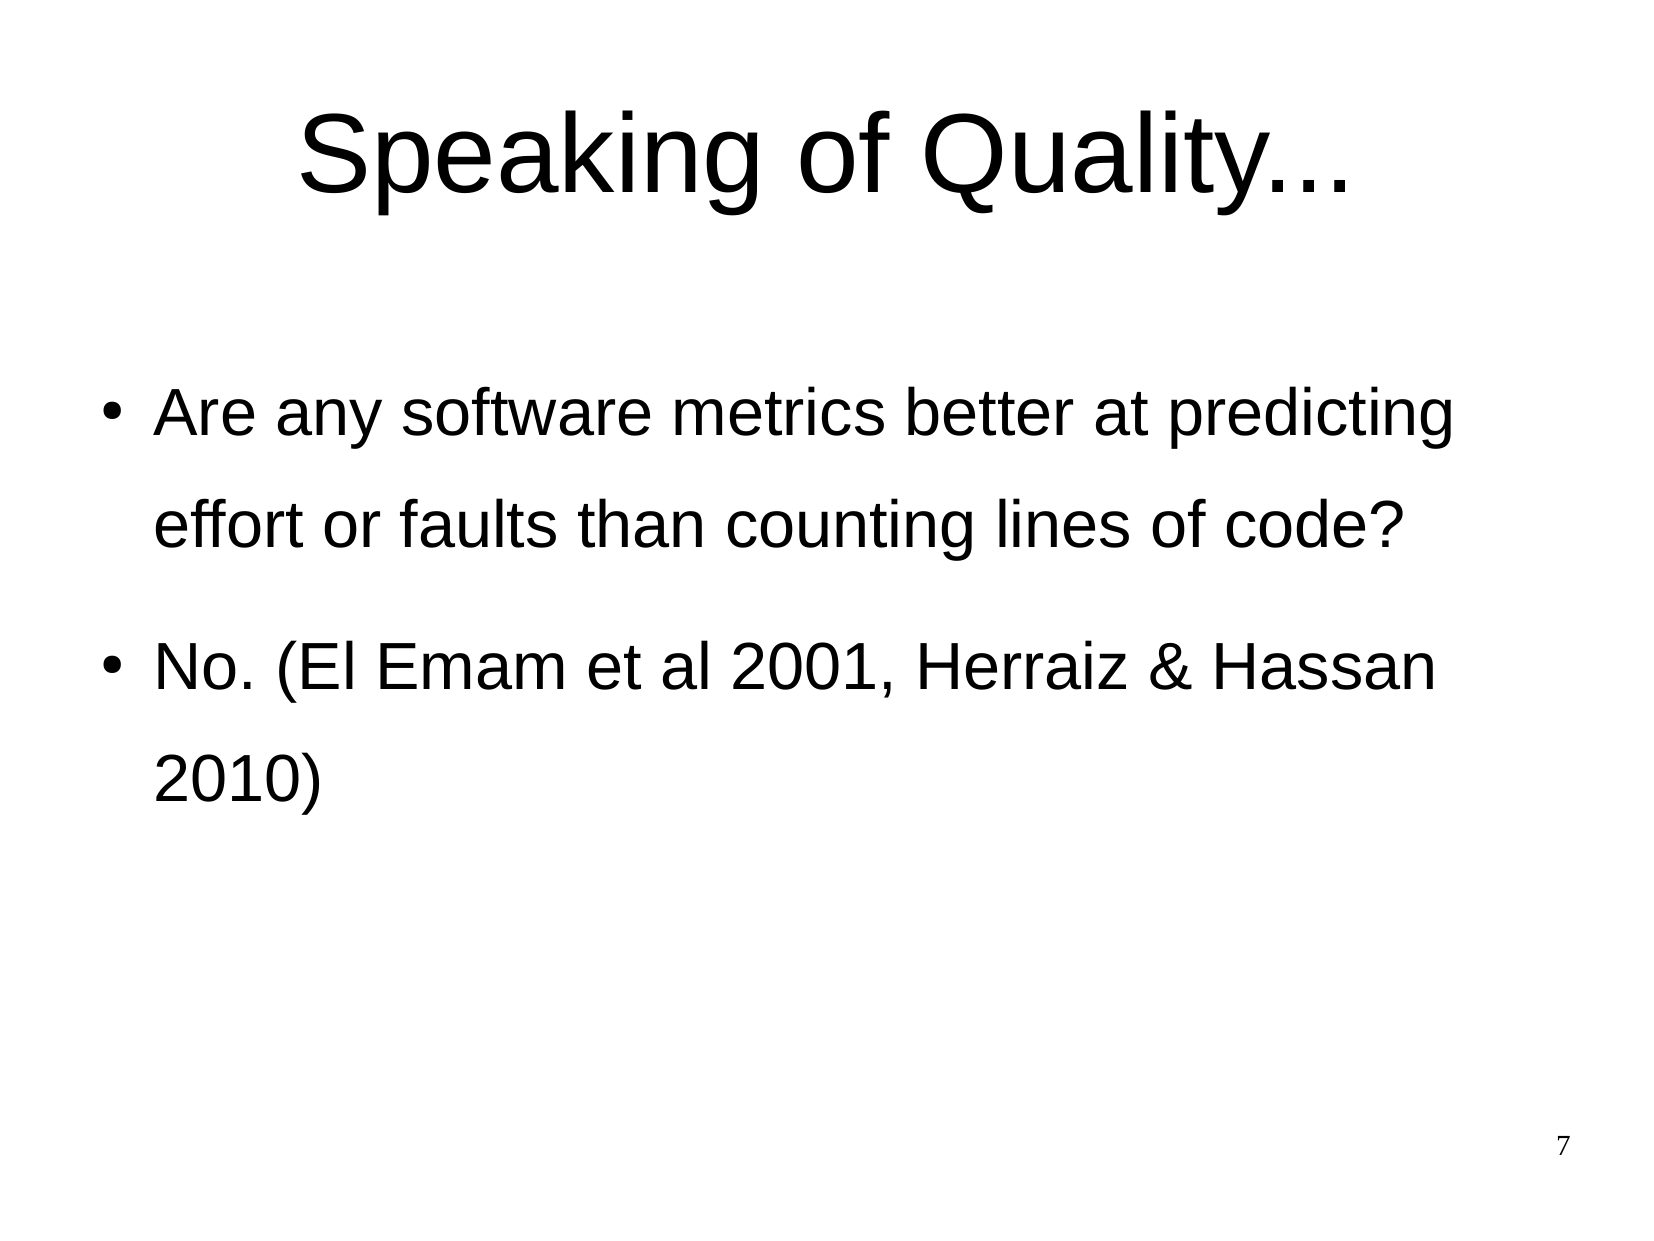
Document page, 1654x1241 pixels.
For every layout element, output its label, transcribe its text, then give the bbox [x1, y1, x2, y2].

list Are any software metrics better at predicting effort or faults than counting lines of code? No. (El Emam et al 2001, Herraiz & Hassan 2010) [82, 337, 1538, 1057]
title Speaking of Quality... [82, 49, 1571, 257]
